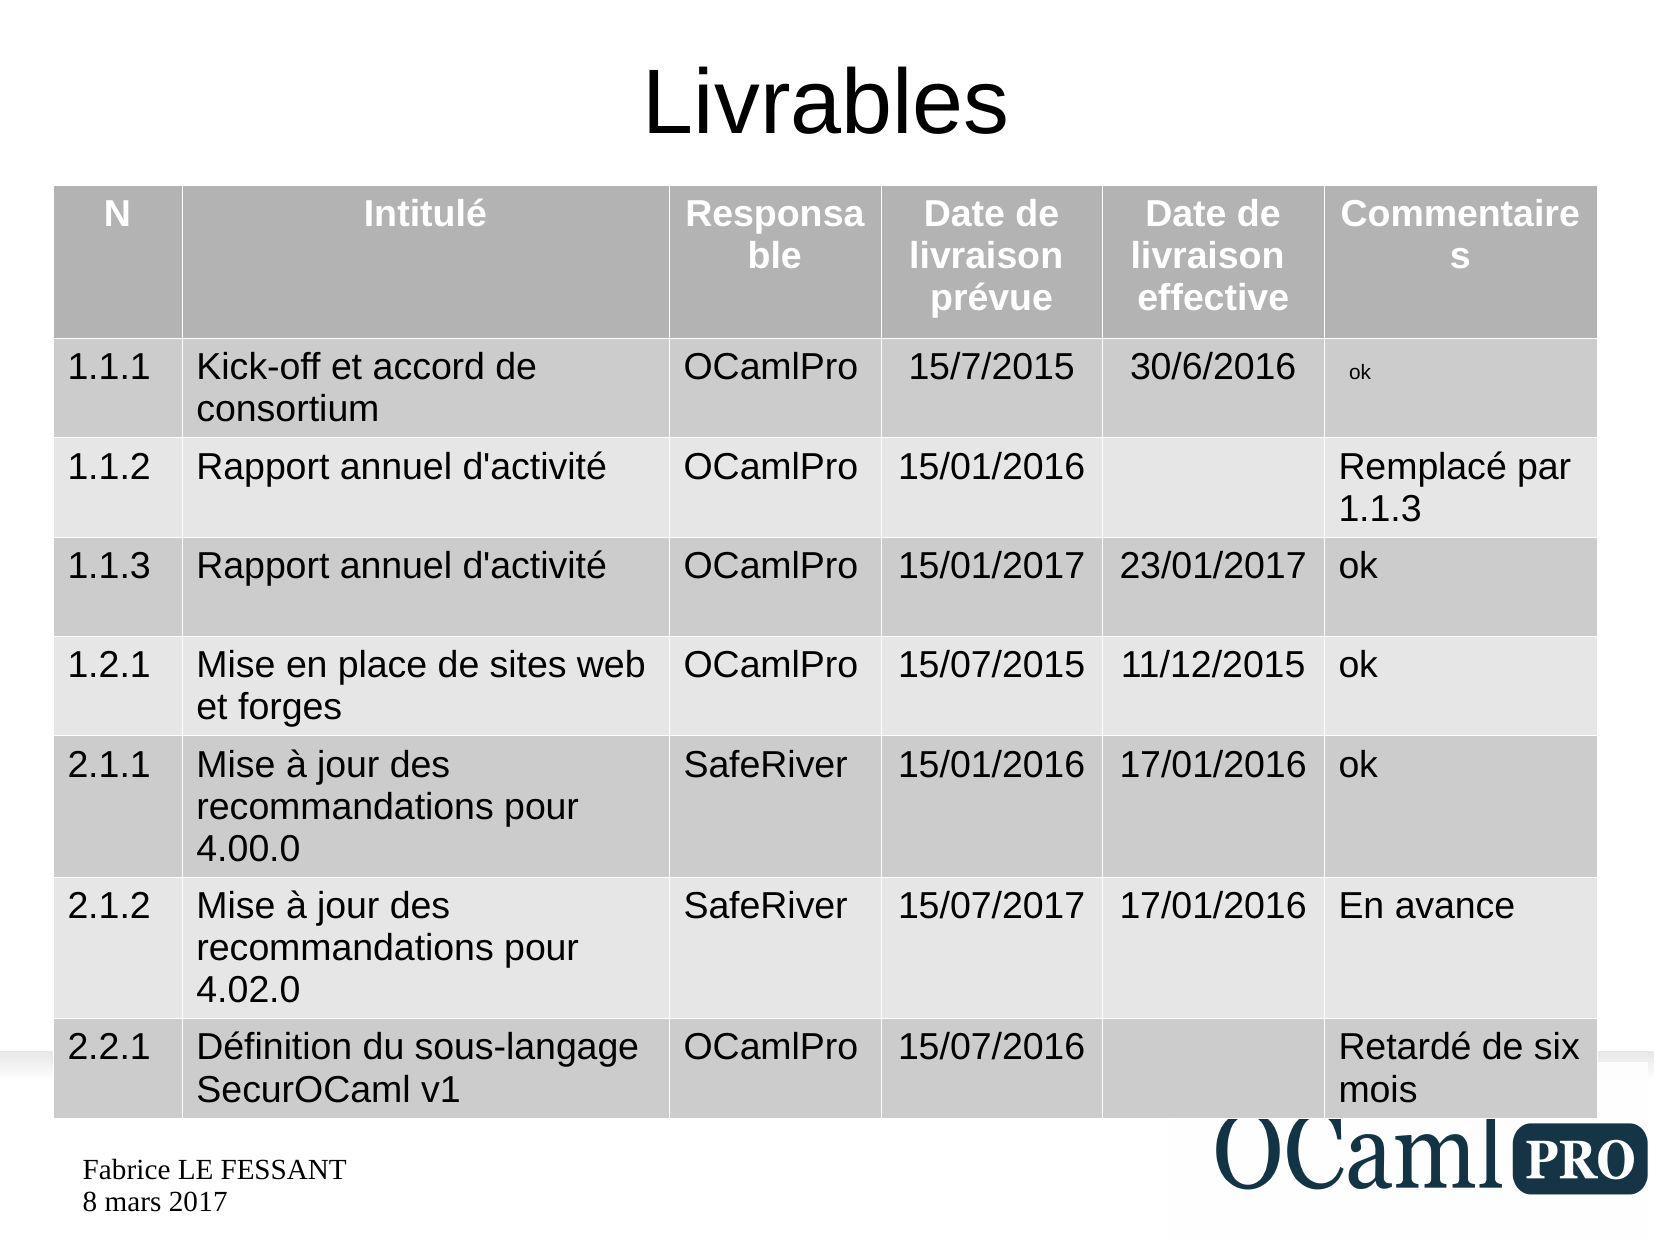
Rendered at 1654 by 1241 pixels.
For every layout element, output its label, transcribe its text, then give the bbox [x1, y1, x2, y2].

table_cell OCamlPro [670, 339, 881, 437]
table_cell 2.1.1 [54, 736, 182, 877]
table_cell Rapport annuel d'activité [183, 438, 669, 537]
table_cell 15/07/2017 [882, 878, 1102, 1018]
picture [1169, 1062, 1648, 1240]
table_cell 30/6/2016 [1103, 339, 1324, 437]
table_cell Mise en place de sites web et forges [183, 637, 669, 735]
table_cell ok [1325, 736, 1597, 877]
table_header N [54, 186, 182, 338]
table_cell Mise à jour des recommandations pour 4.00.0 [183, 736, 669, 877]
table_cell Rapport annuel d'activité [183, 538, 669, 636]
table_cell 1.1.2 [54, 438, 182, 537]
table_cell 1.1.1 [54, 339, 182, 437]
table_header Intitulé [183, 186, 669, 338]
table_cell SafeRiver [670, 878, 881, 1018]
table_cell [1103, 438, 1324, 537]
table_cell Kick-off et accord de consortium [183, 339, 669, 437]
table_cell 17/01/2016 [1103, 878, 1324, 1018]
table_cell 15/07/2016 [882, 1019, 1102, 1118]
table_header Date de livraison prévue [882, 186, 1102, 338]
table_cell Mise à jour des recommandations pour 4.02.0 [183, 878, 669, 1018]
table_cell ok [1325, 538, 1597, 636]
table_cell 15/01/2016 [882, 736, 1102, 877]
table_cell 1.2.1 [54, 637, 182, 735]
title Livrables [82, 49, 1571, 185]
table_cell OCamlPro [670, 1019, 881, 1118]
table_cell ok [1325, 637, 1597, 735]
table_cell Remplacé par 1.1.3 [1325, 438, 1597, 537]
table_cell 15/01/2017 [882, 538, 1102, 636]
table_cell 23/01/2017 [1103, 538, 1324, 636]
table_cell Retardé de six mois [1325, 1019, 1597, 1118]
table_cell 15/07/2015 [882, 637, 1102, 735]
table_cell OCamlPro [670, 538, 881, 636]
table_cell 2.1.2 [54, 878, 182, 1018]
table_cell ok [1325, 339, 1597, 437]
table_cell OCamlPro [670, 637, 881, 735]
table_header Responsable [670, 186, 881, 338]
table_cell 15/7/2015 [882, 339, 1102, 437]
table_cell OCamlPro [670, 438, 881, 537]
table_cell SafeRiver [670, 736, 881, 877]
table_cell 11/12/2015 [1103, 637, 1324, 735]
table_cell 1.1.3 [54, 538, 182, 636]
table_cell 15/01/2016 [882, 438, 1102, 537]
table_cell 17/01/2016 [1103, 736, 1324, 877]
table_cell En avance [1325, 878, 1597, 1018]
table_cell [1103, 1019, 1324, 1118]
table_header Date de livraison effective [1103, 186, 1324, 338]
table_header Commentaires [1325, 186, 1597, 338]
table_cell 2.2.1 [54, 1019, 182, 1118]
table_cell Définition du sous-langage SecurOCaml v1 [183, 1019, 669, 1118]
